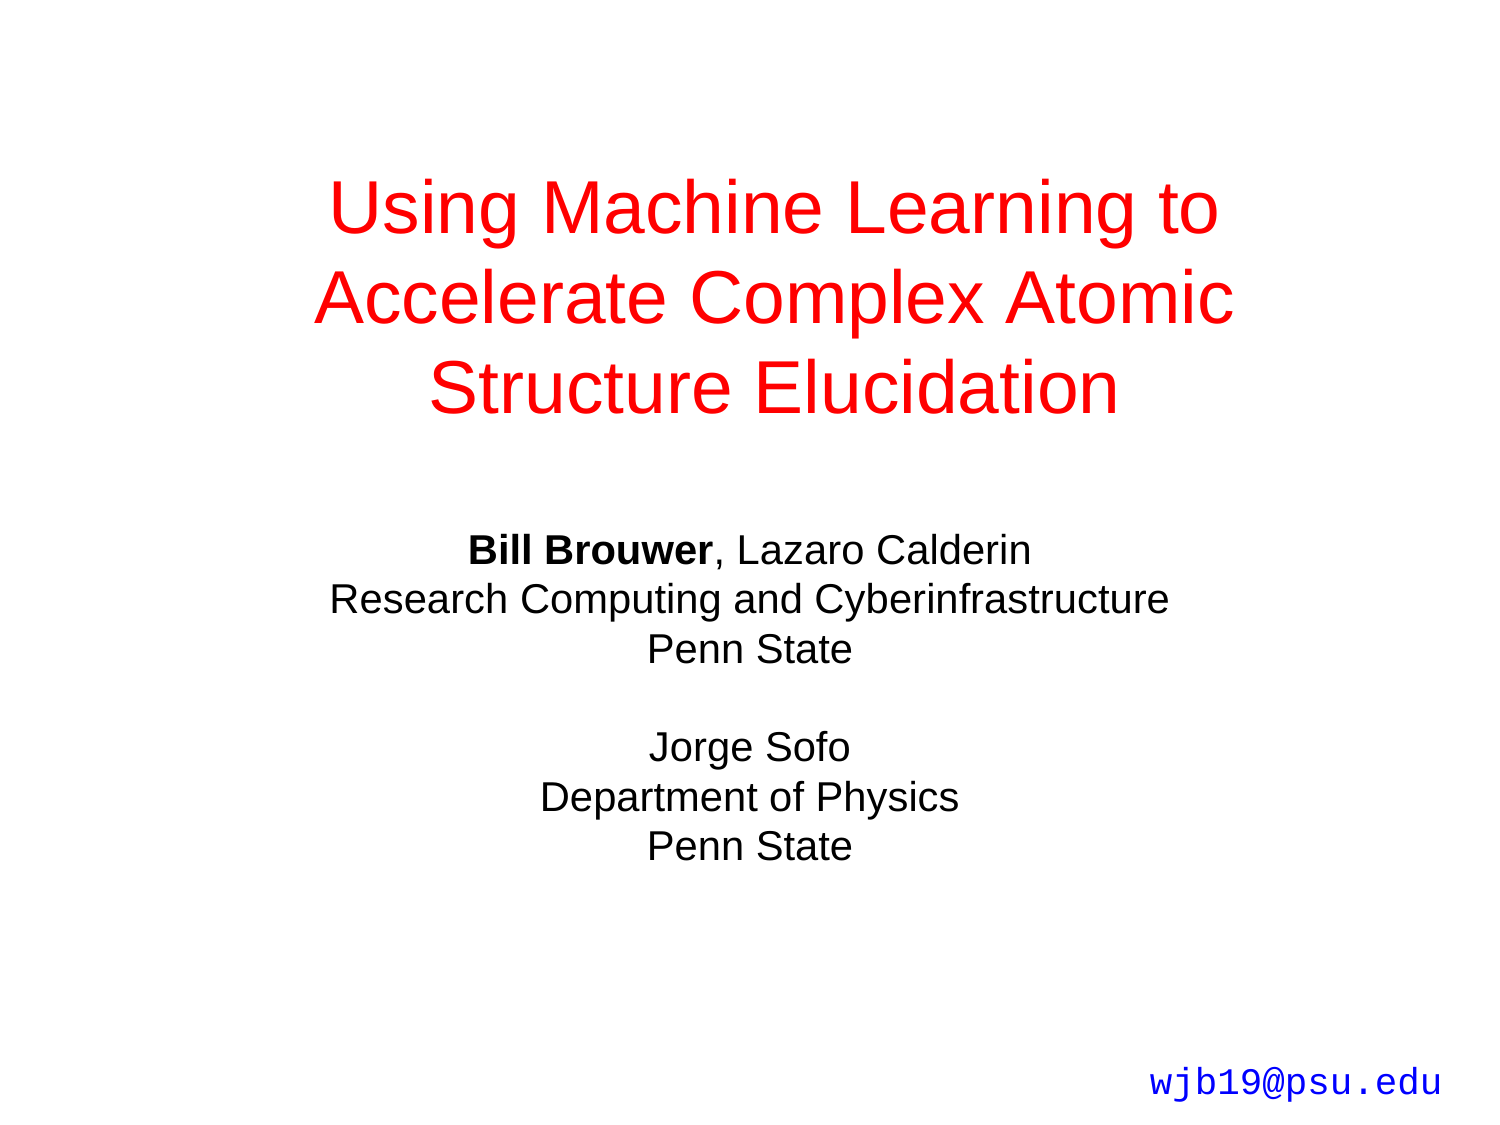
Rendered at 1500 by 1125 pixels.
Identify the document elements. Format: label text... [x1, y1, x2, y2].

subtitle Bill Brouwer, Lazaro Calderin Research Computing and Cyberinfrastructure Penn State Jorge Sofo Department of Physics Penn State [225, 525, 1276, 877]
text_box wjb19@psu.edu [1086, 1050, 1500, 1125]
title Using Machine Learning to Accelerate Complex Atomic Structure Elucidation [137, 151, 1413, 437]
